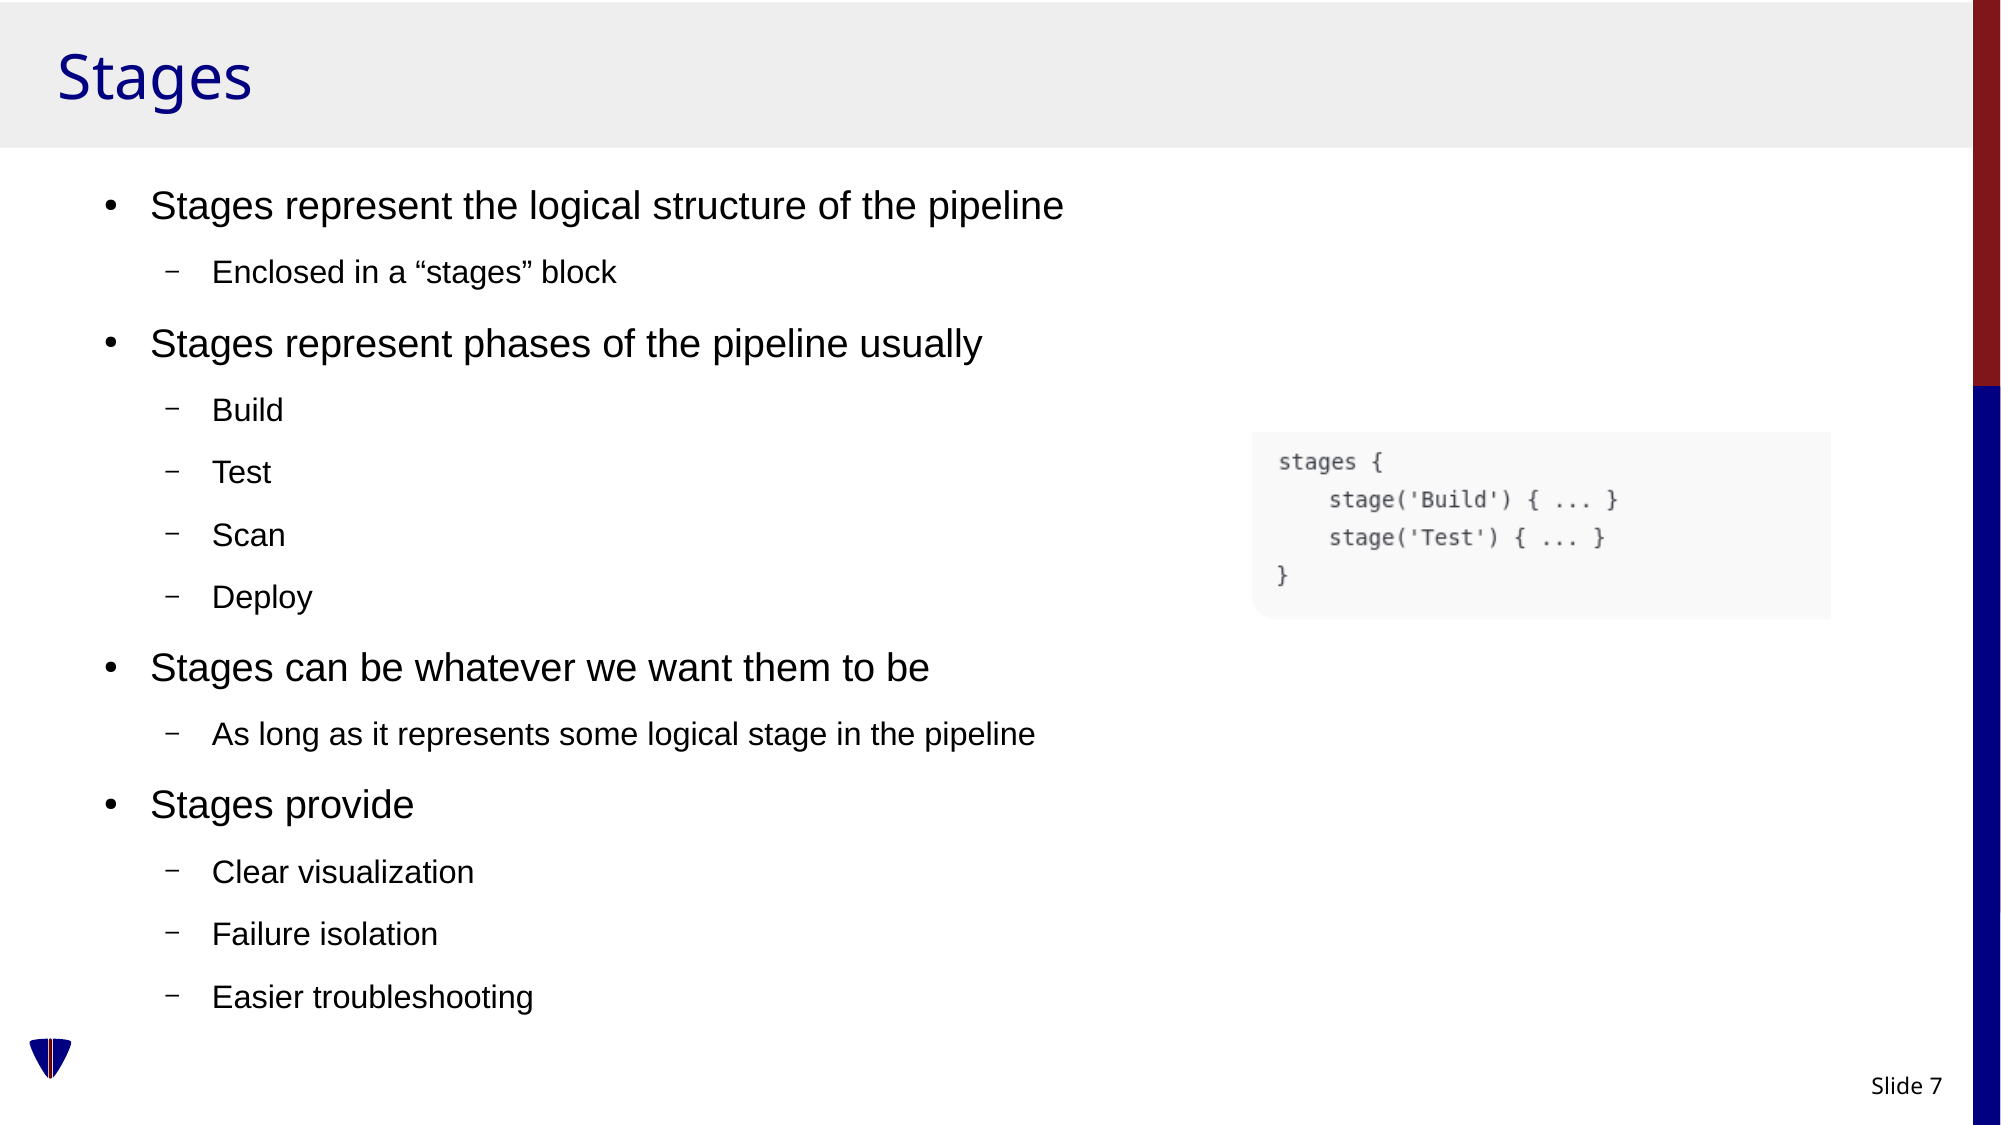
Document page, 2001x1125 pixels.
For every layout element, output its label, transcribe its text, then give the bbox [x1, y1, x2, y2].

picture [1252, 432, 1831, 621]
list Stages represent the logical structure of the pipeline Enclosed in a “stages” block Stages represent phases of the pipeline usually Build Test Scan Deploy Stages can be whatever we want them to be As long as it represents some logical stage in the pipeline Stages provide Clear visualization Failure isolation Easier troubleshooting [88, 177, 1123, 1034]
title Stages [0, 2, 1973, 148]
